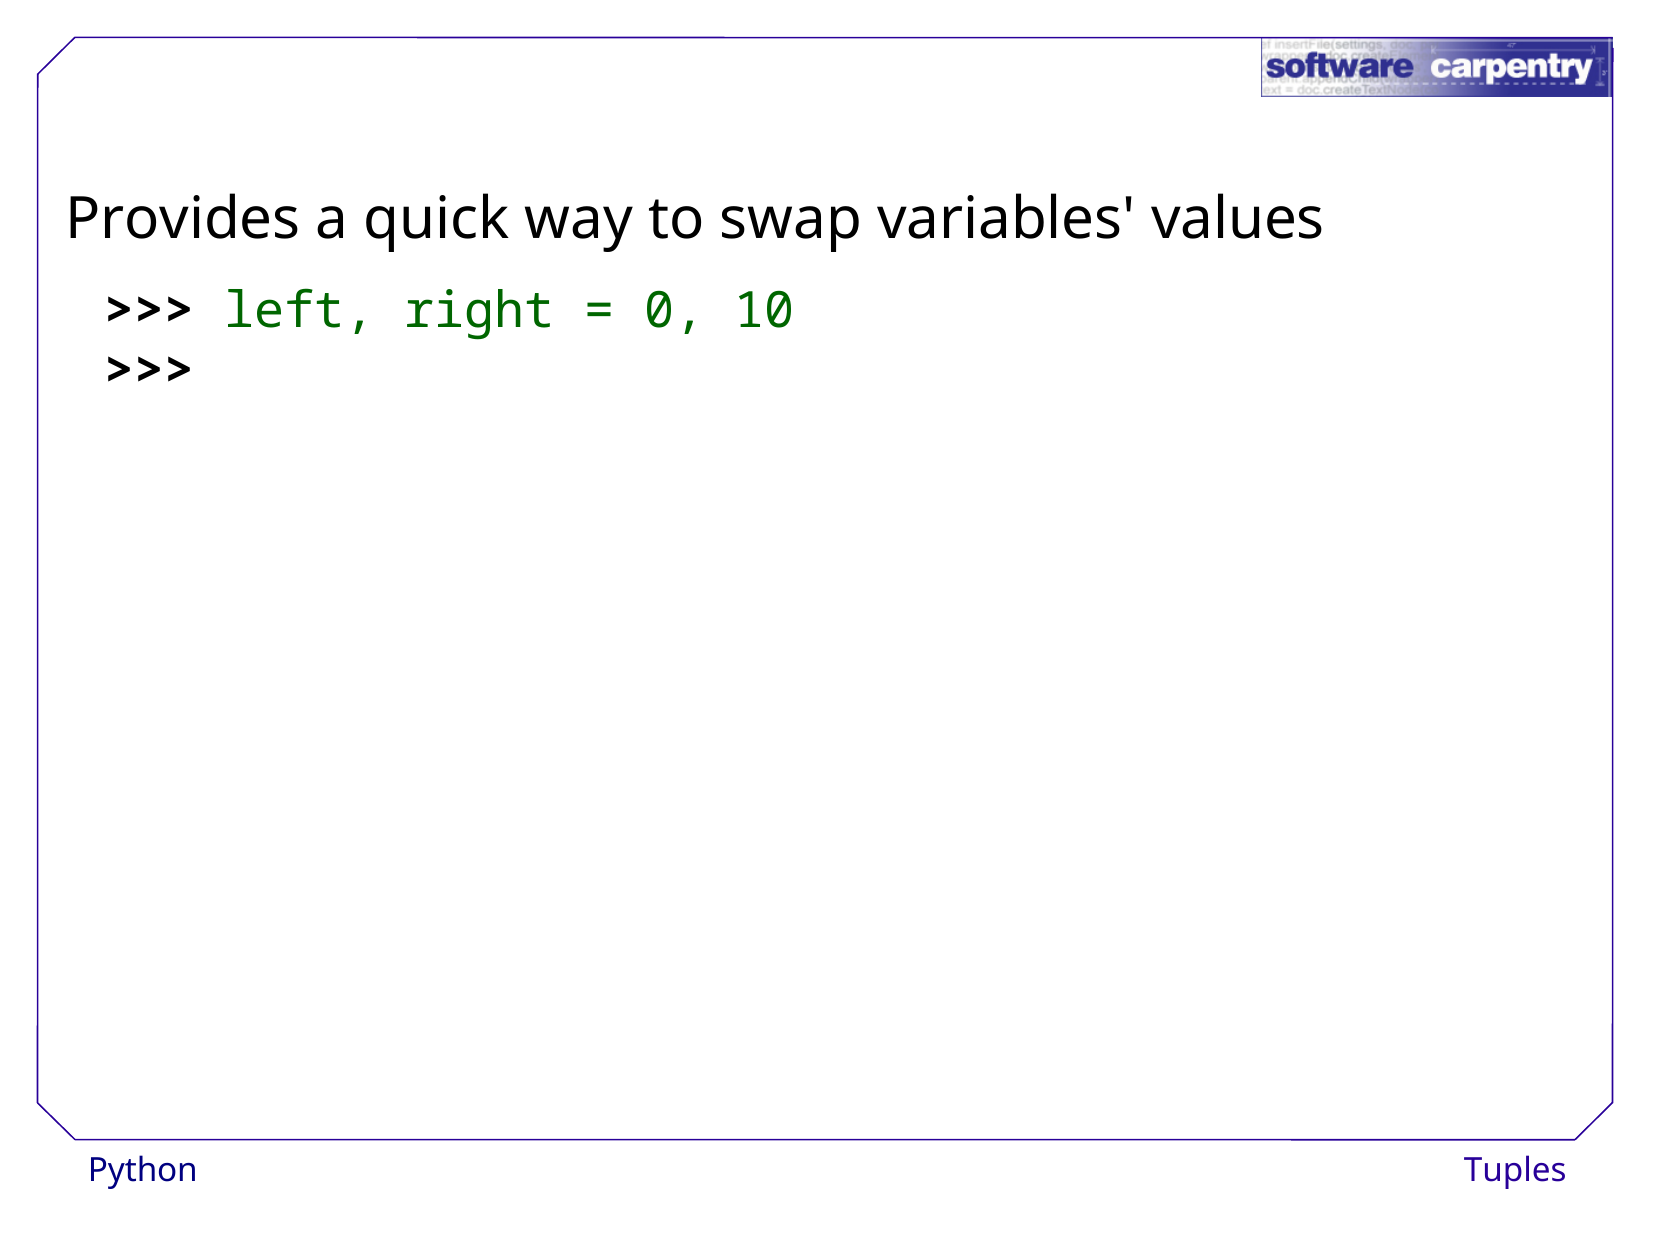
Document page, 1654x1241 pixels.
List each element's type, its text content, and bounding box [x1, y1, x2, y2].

text_box Provides a quick way to swap variables' values [50, 138, 1491, 259]
picture [1261, 39, 1613, 97]
text_box >>> left, right = 0, 10 >>> [89, 270, 1167, 715]
